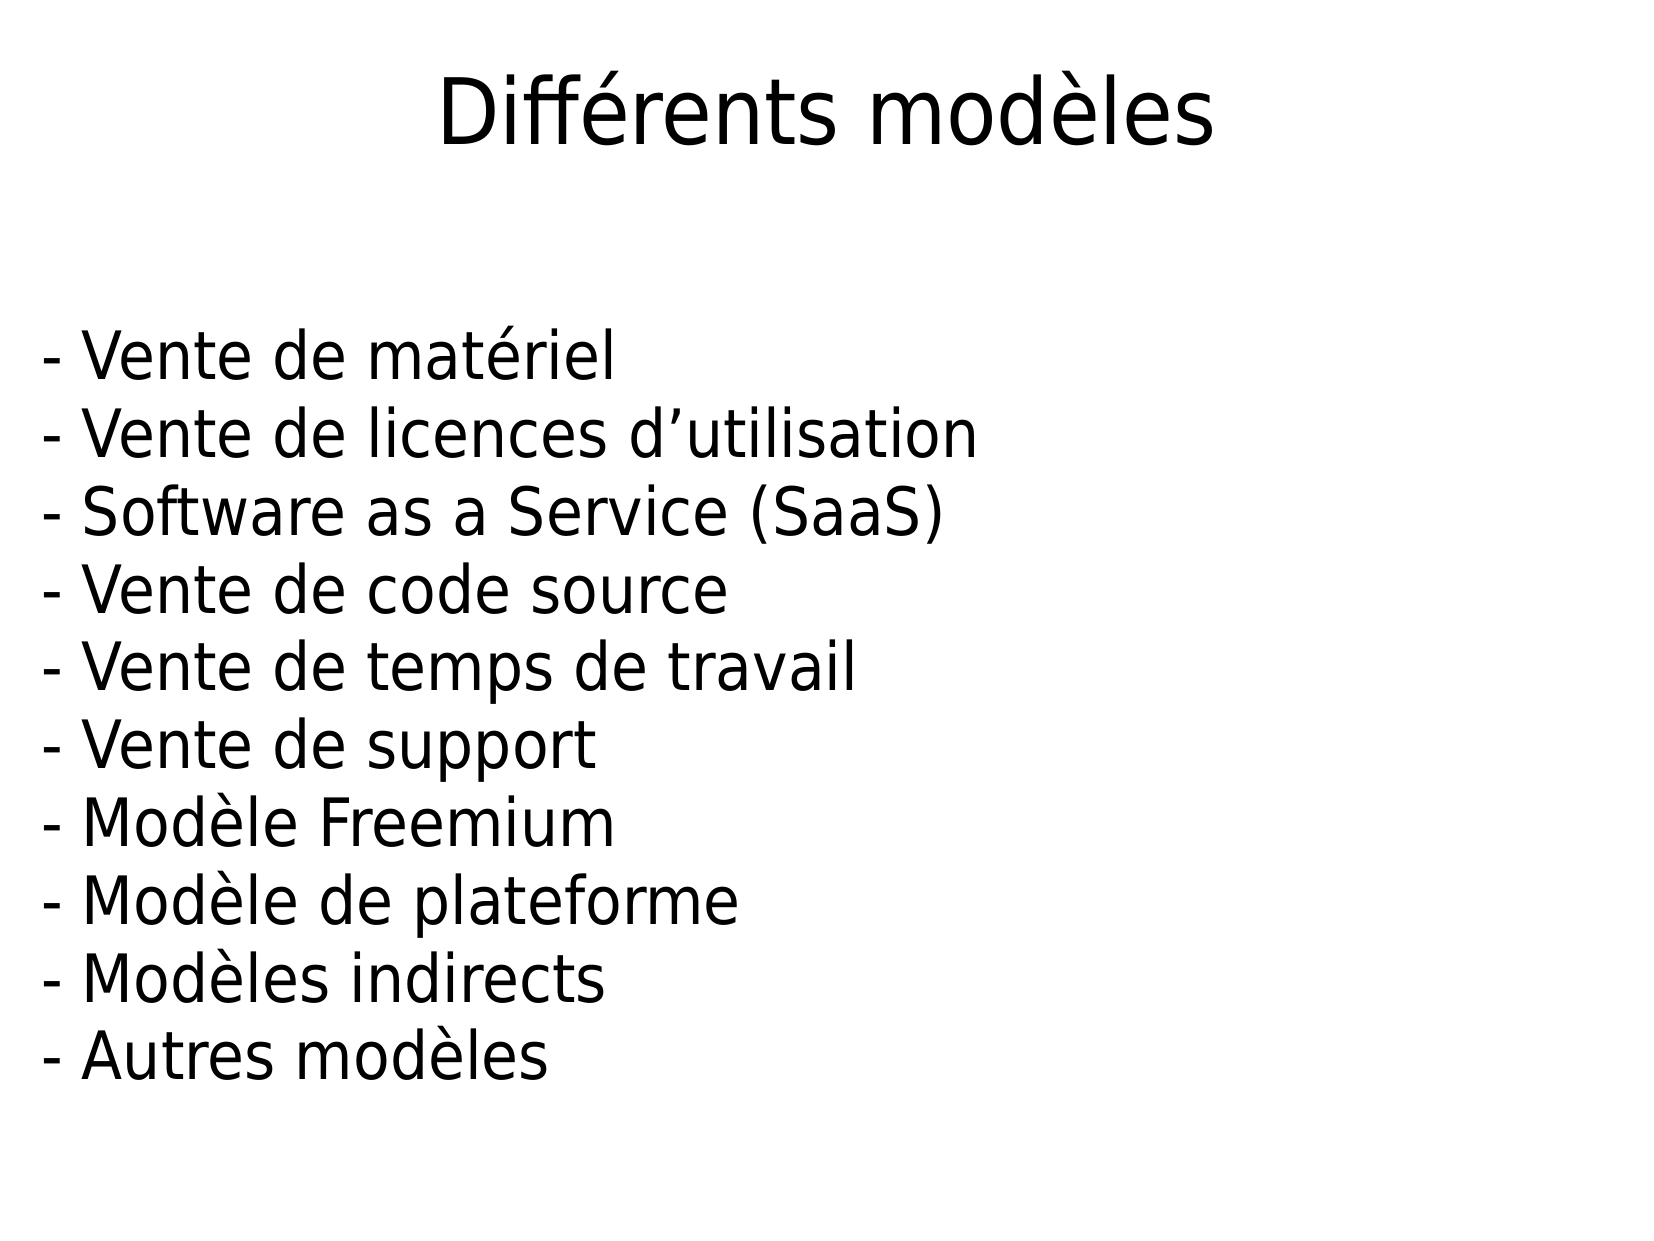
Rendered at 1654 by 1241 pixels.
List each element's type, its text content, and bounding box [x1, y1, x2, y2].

title - Vente de matériel - Vente de licences d’utilisation - Software as a Service (SaaS) - Vente de code source - Vente de temps de travail - Vente de support - Modèle Freemium - Modèle de plateforme - Modèles indirects - Autres modèles [41, 240, 1613, 1201]
title Différents modèles [41, 12, 1613, 214]
